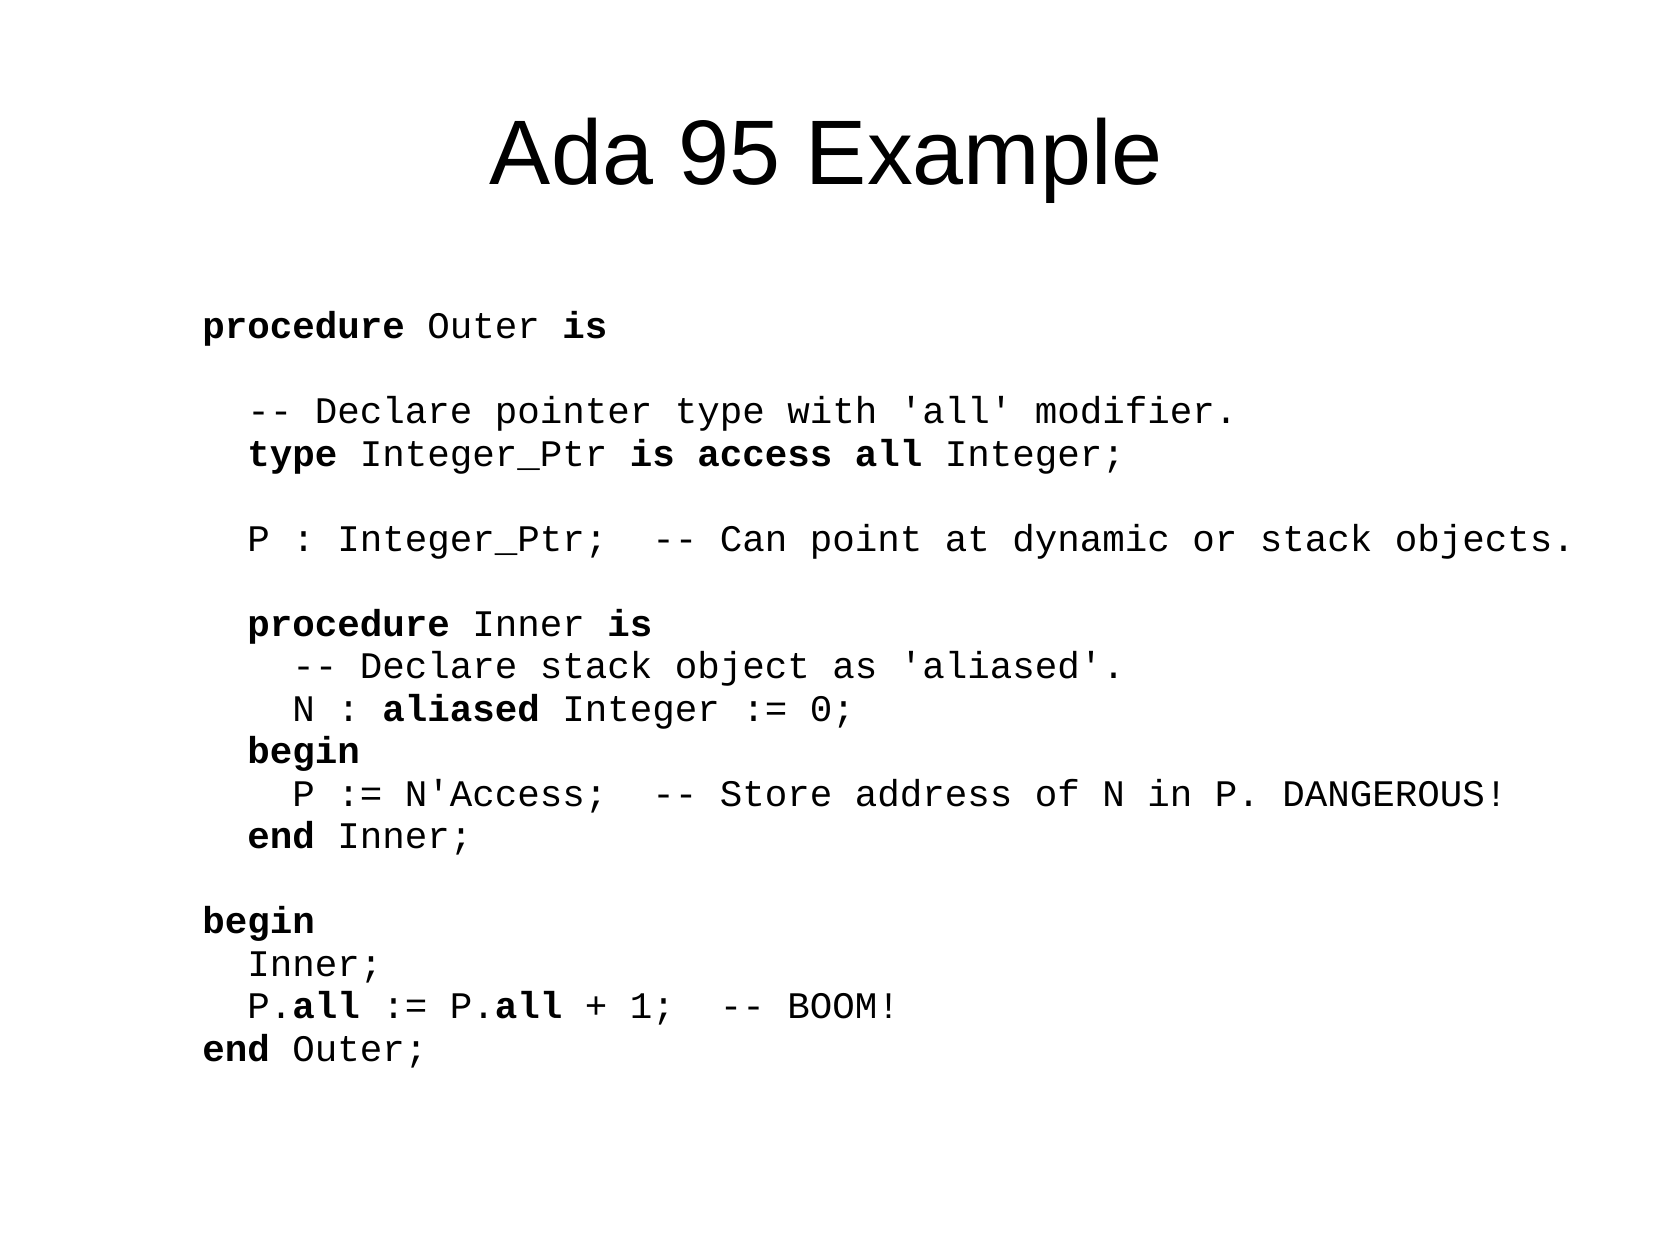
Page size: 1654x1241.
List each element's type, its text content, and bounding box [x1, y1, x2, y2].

text_box procedure Outer is -- Declare pointer type with 'all' modifier. type Integer_Ptr is access all Integer; P : Integer_Ptr; -- Can point at dynamic or stack objects. procedure Inner is -- Declare stack object as 'aliased'. N : aliased Integer := 0; begin P := N'Access; -- Store address of N in P. DANGEROUS! end Inner; begin Inner; P.all := P.all + 1; -- BOOM! end Outer; [187, 300, 1590, 1067]
title Ada 95 Example [82, 49, 1571, 257]
